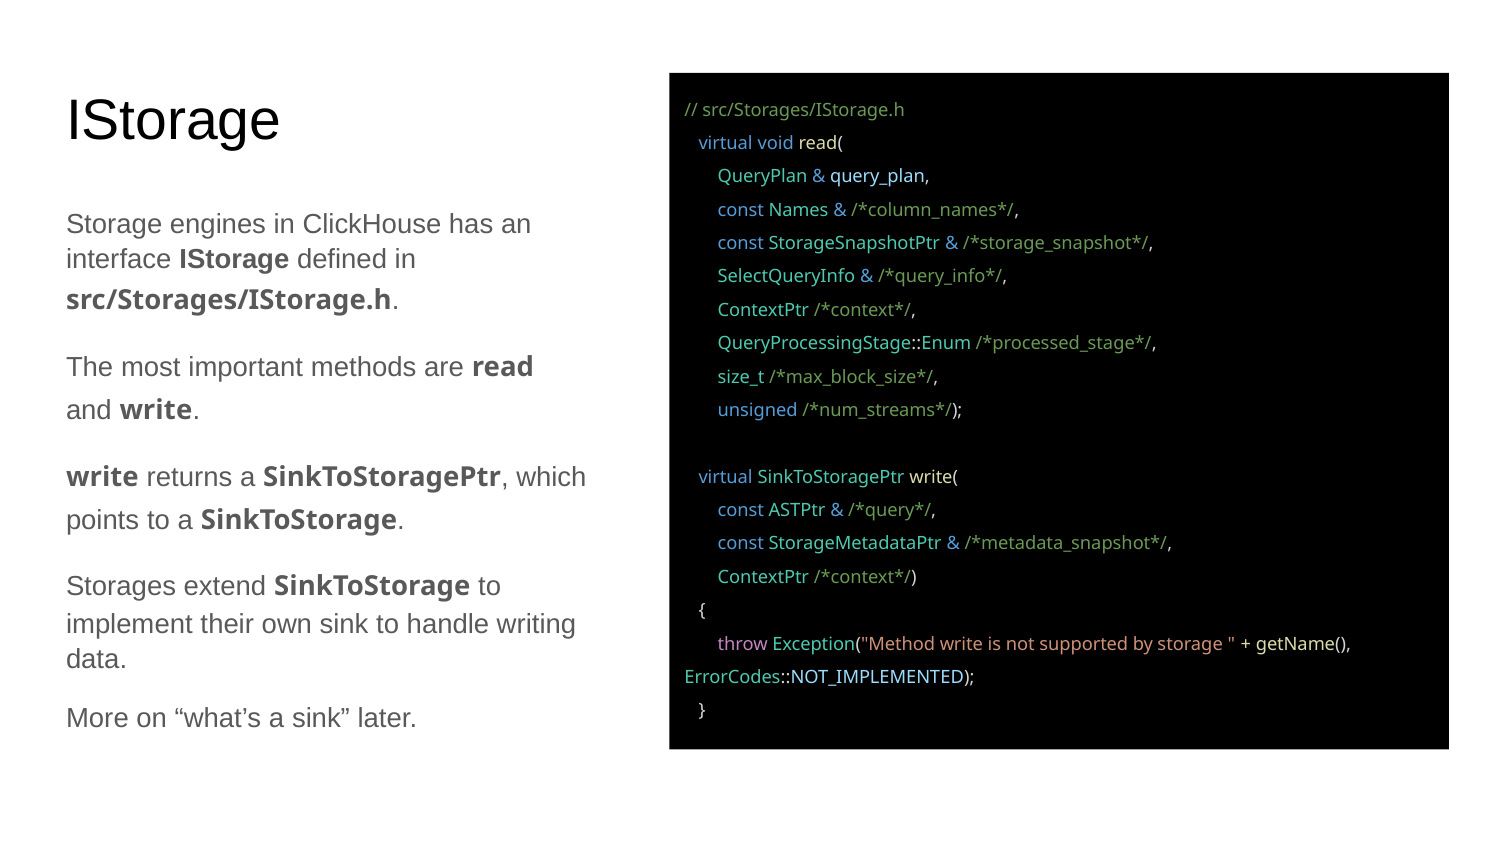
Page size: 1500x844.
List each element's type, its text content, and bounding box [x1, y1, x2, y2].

list Storage engines in ClickHouse has an interface IStorage defined in src/Storages/IStorage.h. The most important methods are read and write. write returns a SinkToStoragePtr, which points to a SinkToStorage. Storages extend SinkToStorage to implement their own sink to handle writing data. More on “what’s a sink” later. [51, 189, 603, 750]
title IStorage [51, 72, 669, 167]
list // src/Storages/IStorage.h virtual void read( QueryPlan & query_plan, const Names & /*column_names*/, const StorageSnapshotPtr & /*storage_snapshot*/, SelectQueryInfo & /*query_info*/, ContextPtr /*context*/, QueryProcessingStage::Enum /*processed_stage*/, size_t /*max_block_size*/, unsigned /*num_streams*/); virtual SinkToStoragePtr write( const ASTPtr & /*query*/, const StorageMetadataPtr & /*metadata_snapshot*/, ContextPtr /*context*/) { throw Exception("Method write is not supported by storage " + getName(), ErrorCodes::NOT_IMPLEMENTED); } [669, 72, 1449, 750]
